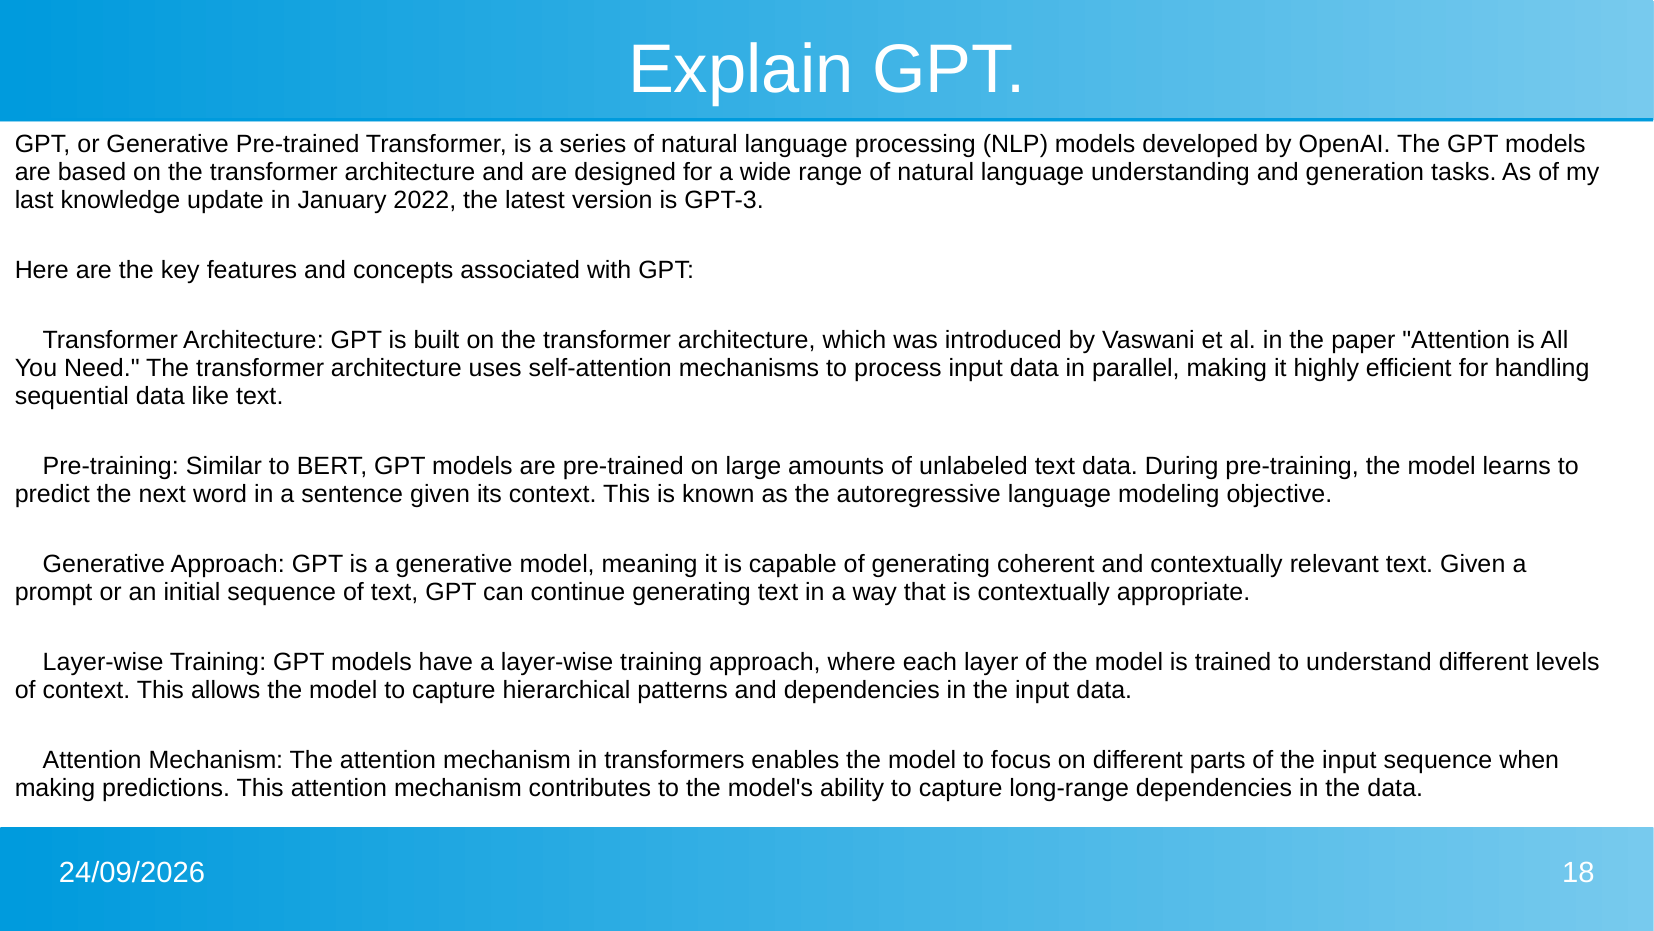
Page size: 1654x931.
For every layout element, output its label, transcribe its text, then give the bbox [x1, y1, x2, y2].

text_box GPT, or Generative Pre-trained Transformer, is a series of natural language processing (NLP) models developed by OpenAI. The GPT models are based on the transformer architecture and are designed for a wide range of natural language understanding and generation tasks. As of my last knowledge update in January 2022, the latest version is GPT-3. Here are the key features and concepts associated with GPT: Transformer Architecture: GPT is built on the transformer architecture, which was introduced by Vaswani et al. in the paper "Attention is All You Need." The transformer architecture uses self-attention mechanisms to process input data in parallel, making it highly efficient for handling sequential data like text. Pre-training: Similar to BERT, GPT models are pre-trained on large amounts of unlabeled text data. During pre-training, the model learns to predict the next word in a sentence given its context. This is known as the autoregressive language modeling objective. Generative Approach: GPT is a generative model, meaning it is capable of generating coherent and contextually relevant text. Given a prompt or an initial sequence of text, GPT can continue generating text in a way that is contextually appropriate. Layer-wise Training: GPT models have a layer-wise training approach, where each layer of the model is trained to understand different levels of context. This allows the model to capture hierarchical patterns and dependencies in the input data. Attention Mechanism: The attention mechanism in transformers enables the model to focus on different parts of the input sequence when making predictions. This attention mechanism contributes to the model's ability to capture long-range dependencies in the data. [0, 122, 1625, 852]
title Explain GPT. [59, 29, 1595, 108]
